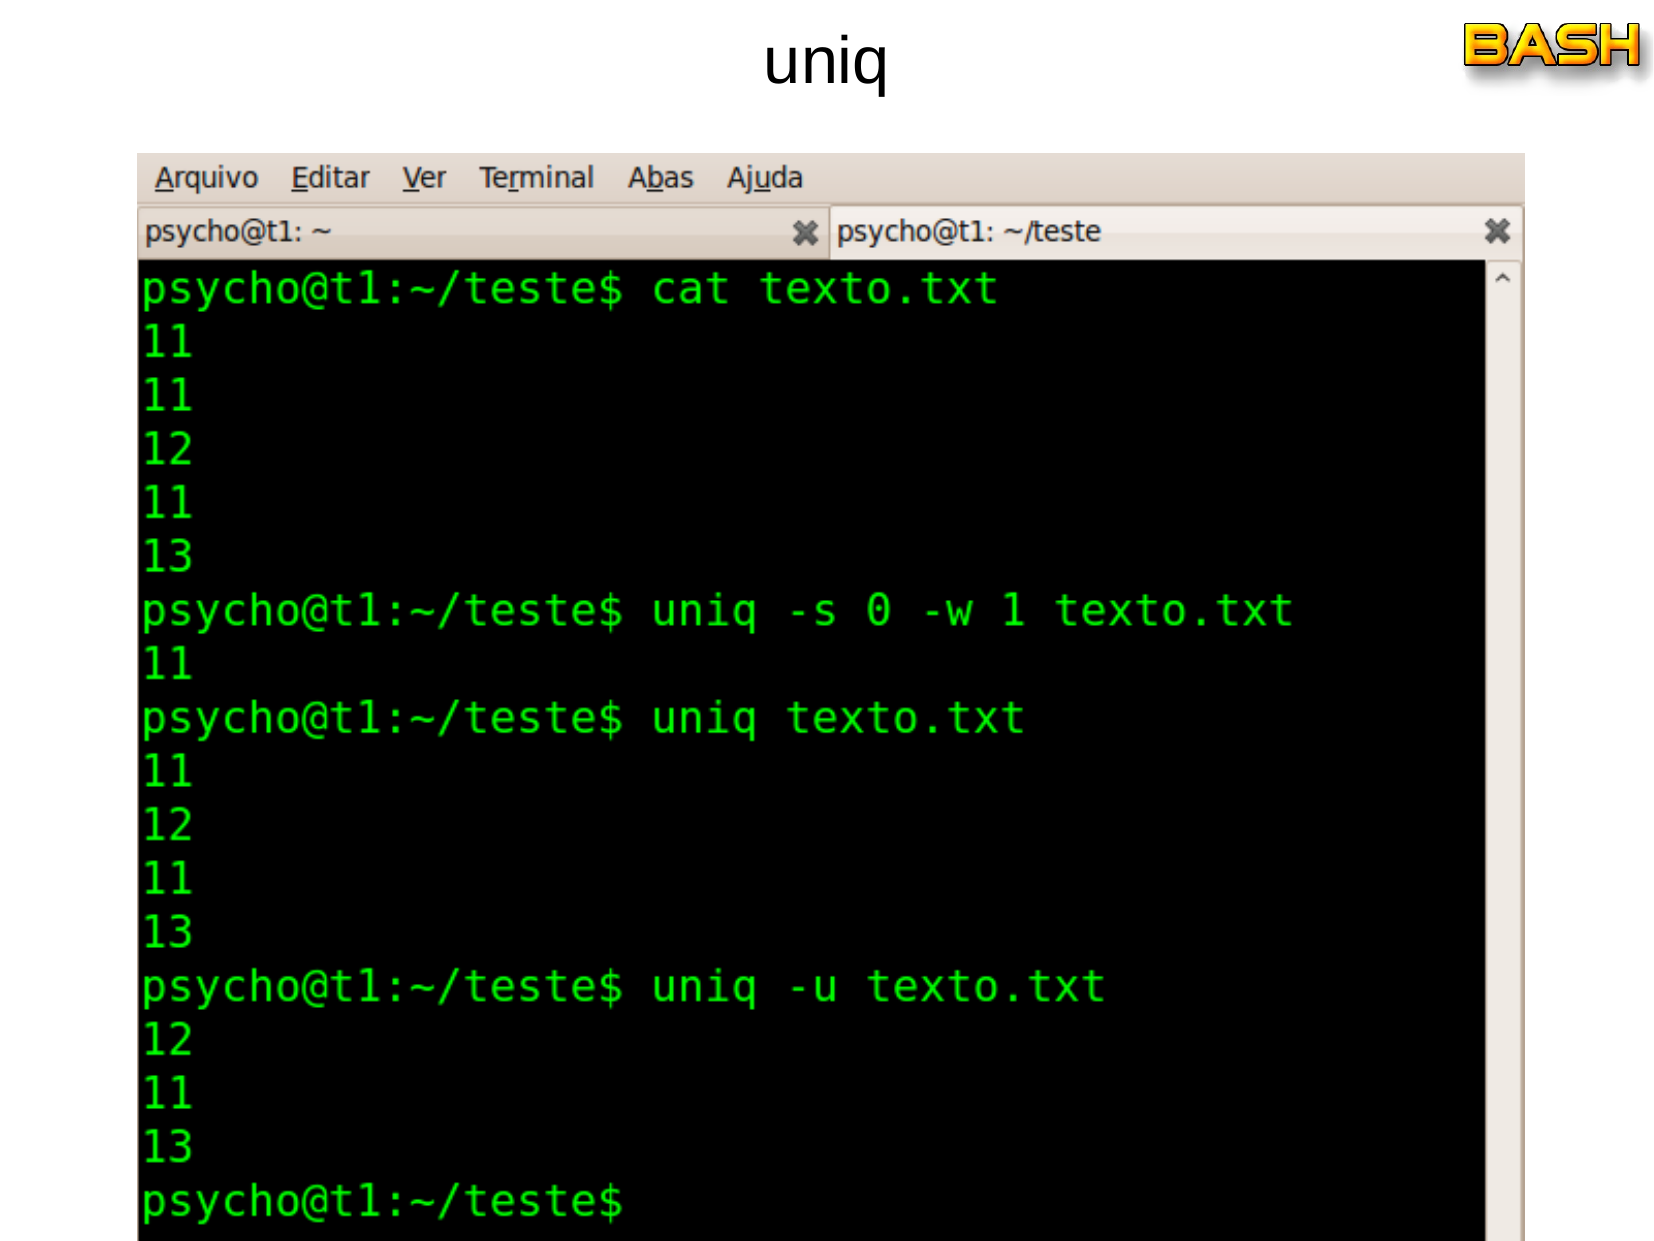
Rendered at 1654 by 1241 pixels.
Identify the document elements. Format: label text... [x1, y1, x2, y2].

title uniq [82, 22, 1571, 98]
picture [1450, 0, 1654, 96]
picture [137, 153, 1525, 1241]
